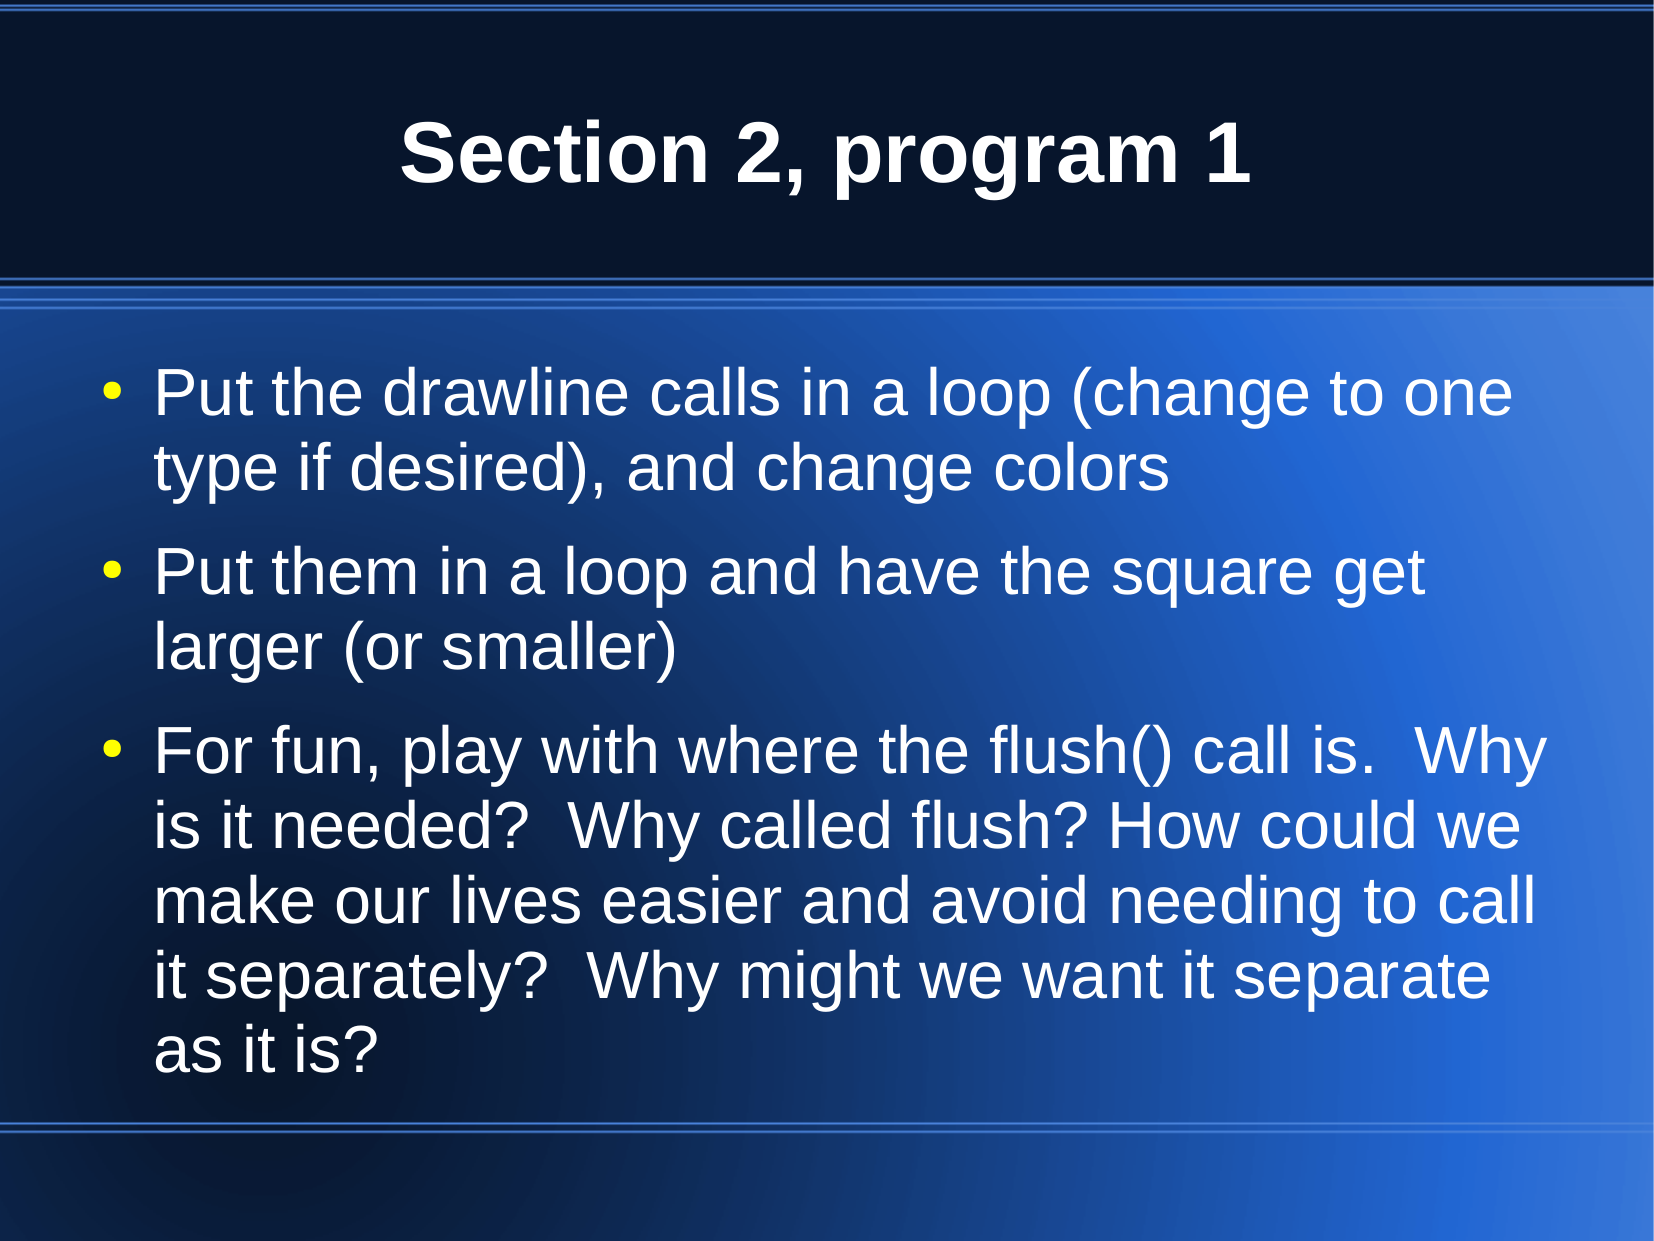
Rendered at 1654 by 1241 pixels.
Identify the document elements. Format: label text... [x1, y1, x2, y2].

list Put the drawline calls in a loop (change to one type if desired), and change colors Put them in a loop and have the square get larger (or smaller) For fun, play with where the flush() call is. Why is it needed? Why called flush? How could we make our lives easier and avoid needing to call it separately? Why might we want it separate as it is? [82, 355, 1571, 1088]
picture [0, 0, 1654, 1241]
title Section 2, program 1 [82, 49, 1571, 257]
